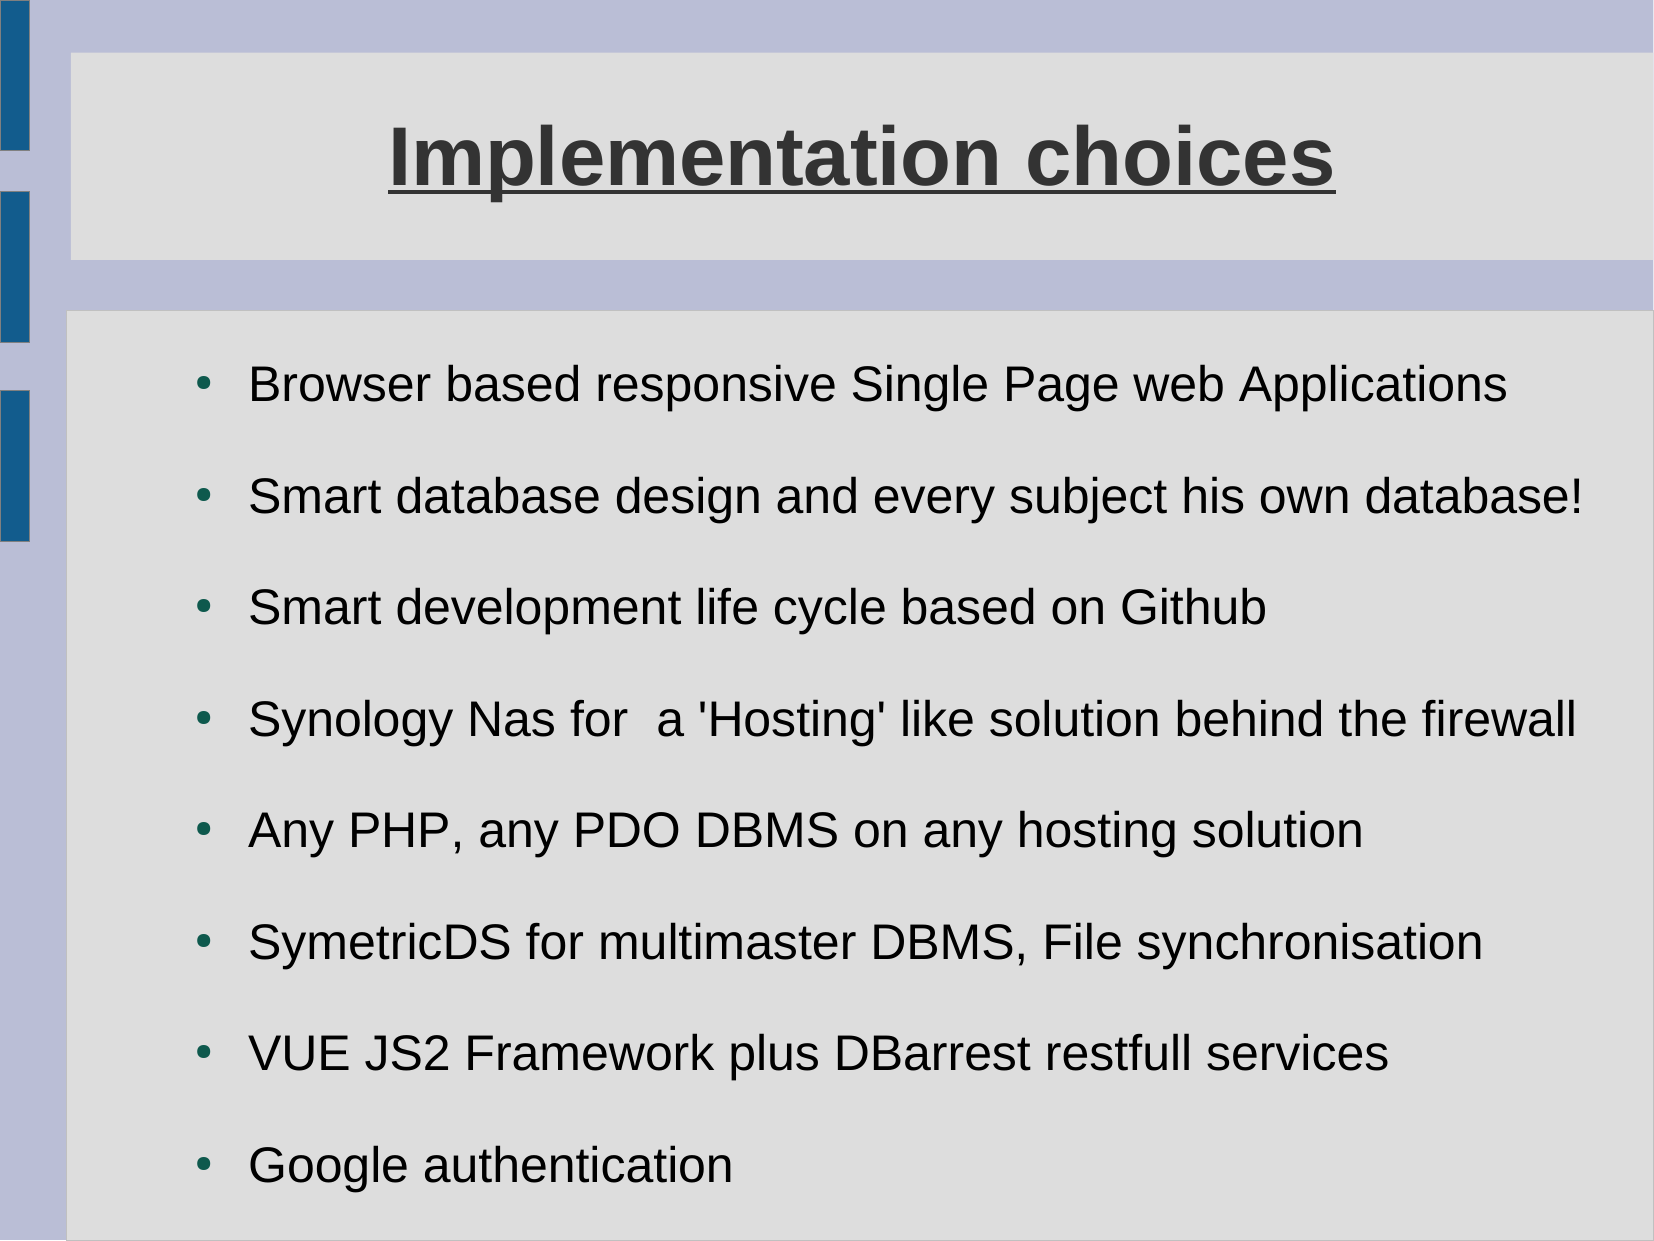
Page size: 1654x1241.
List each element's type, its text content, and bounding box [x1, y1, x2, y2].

title Implementation choices [70, 52, 1654, 260]
list Browser based responsive Single Page web Applications Smart database design and every subject his own database! Smart development life cycle based on Github Synology Nas for a 'Hosting' like solution behind the firewall Any PHP, any PDO DBMS on any hosting solution SymetricDS for multimaster DBMS, File synchronisation VUE JS2 Framework plus DBarrest restfull services Google authentication [177, 356, 1613, 1241]
